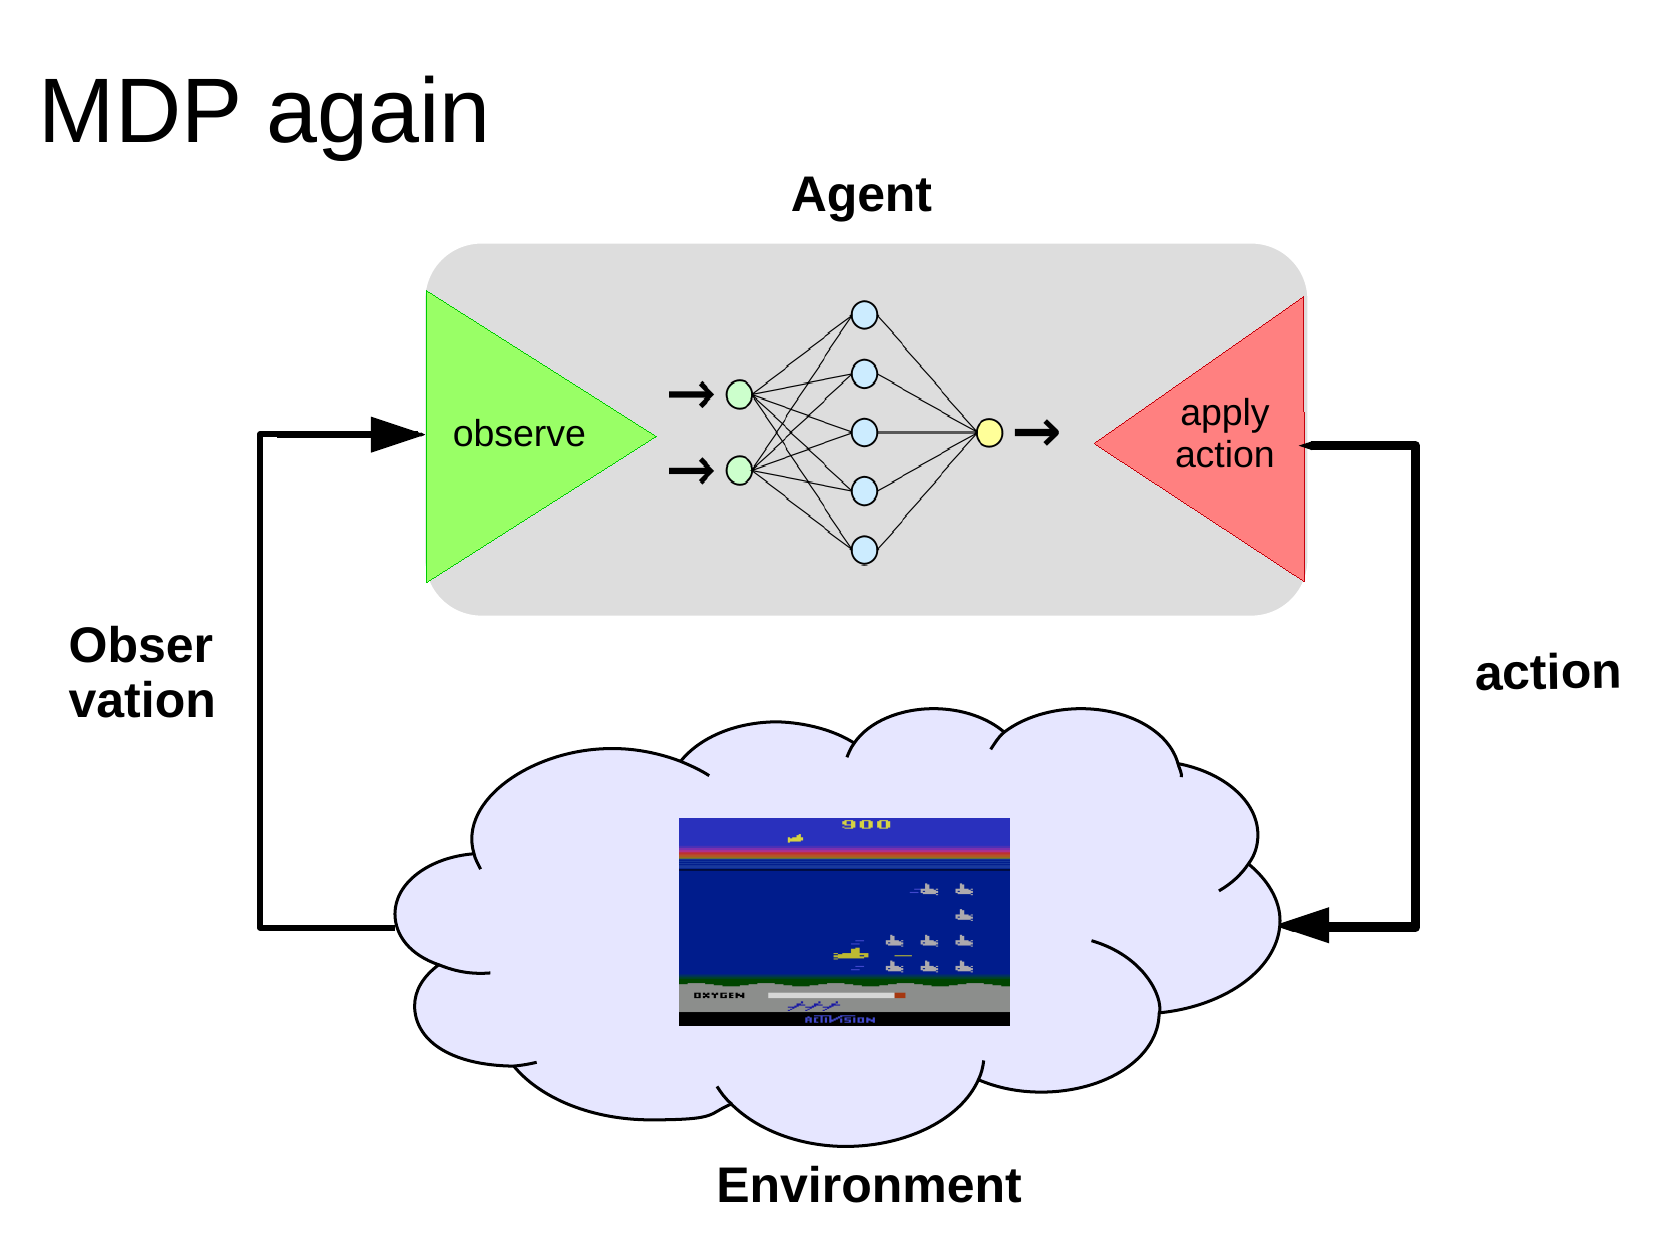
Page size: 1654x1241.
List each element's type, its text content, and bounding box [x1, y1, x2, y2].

text_box apply action [1151, 375, 1299, 493]
picture [679, 978, 1010, 1026]
text_box [394, 708, 1281, 1141]
picture [669, 300, 1059, 566]
text_box Observation [45, 600, 241, 746]
text_box Environment [692, 1141, 1143, 1231]
text_box [416, 234, 1317, 625]
text_box observe [404, 396, 635, 472]
text_box MDP again [15, 42, 515, 286]
text_box Agent [685, 150, 1039, 240]
picture [679, 818, 1010, 975]
text_box action [1450, 625, 1654, 718]
